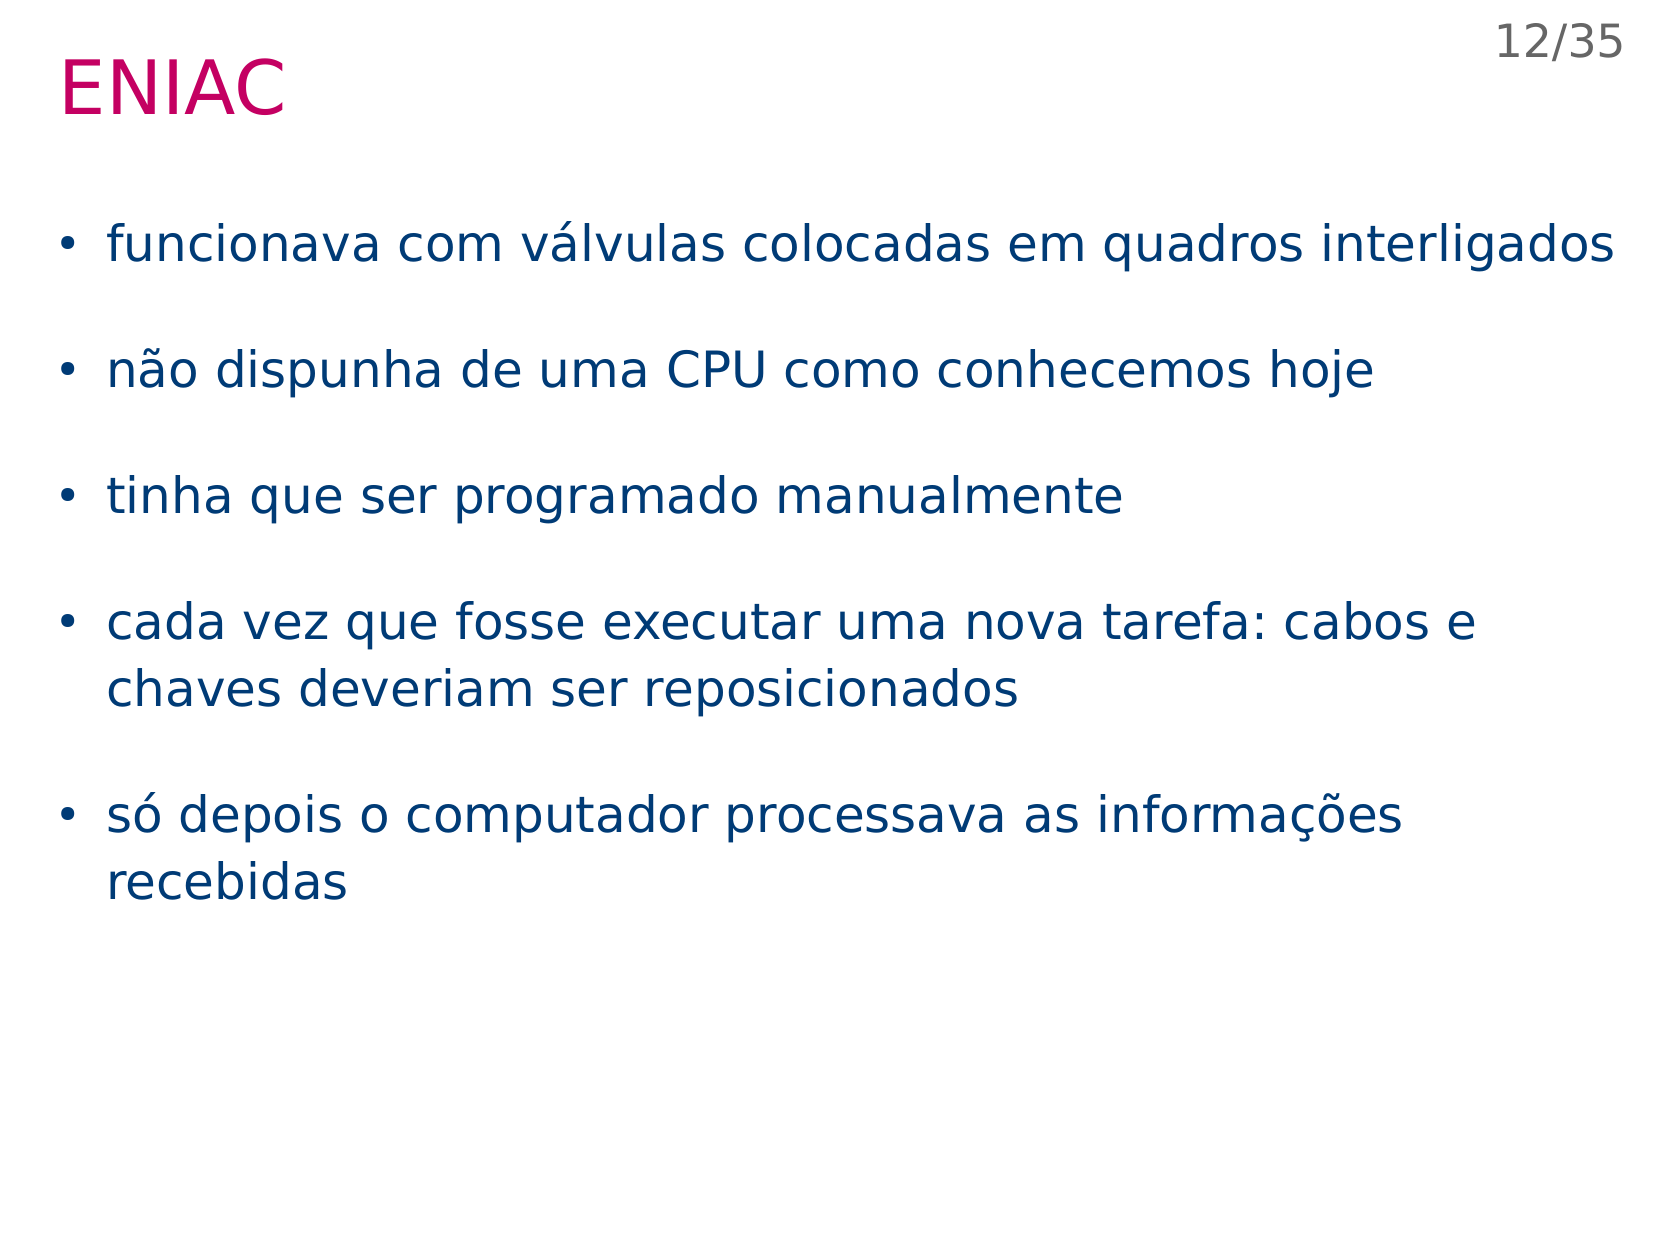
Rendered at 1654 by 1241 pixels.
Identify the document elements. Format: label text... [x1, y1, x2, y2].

list funcionava com válvulas colocadas em quadros interligados não dispunha de uma CPU como conhecemos hoje tinha que ser programado manualmente cada vez que fosse executar uma nova tarefa: cabos e chaves deveriam ser reposicionados só depois o computador processava as informações recebidas [59, 206, 1625, 1211]
title ENIAC [59, 29, 1625, 148]
